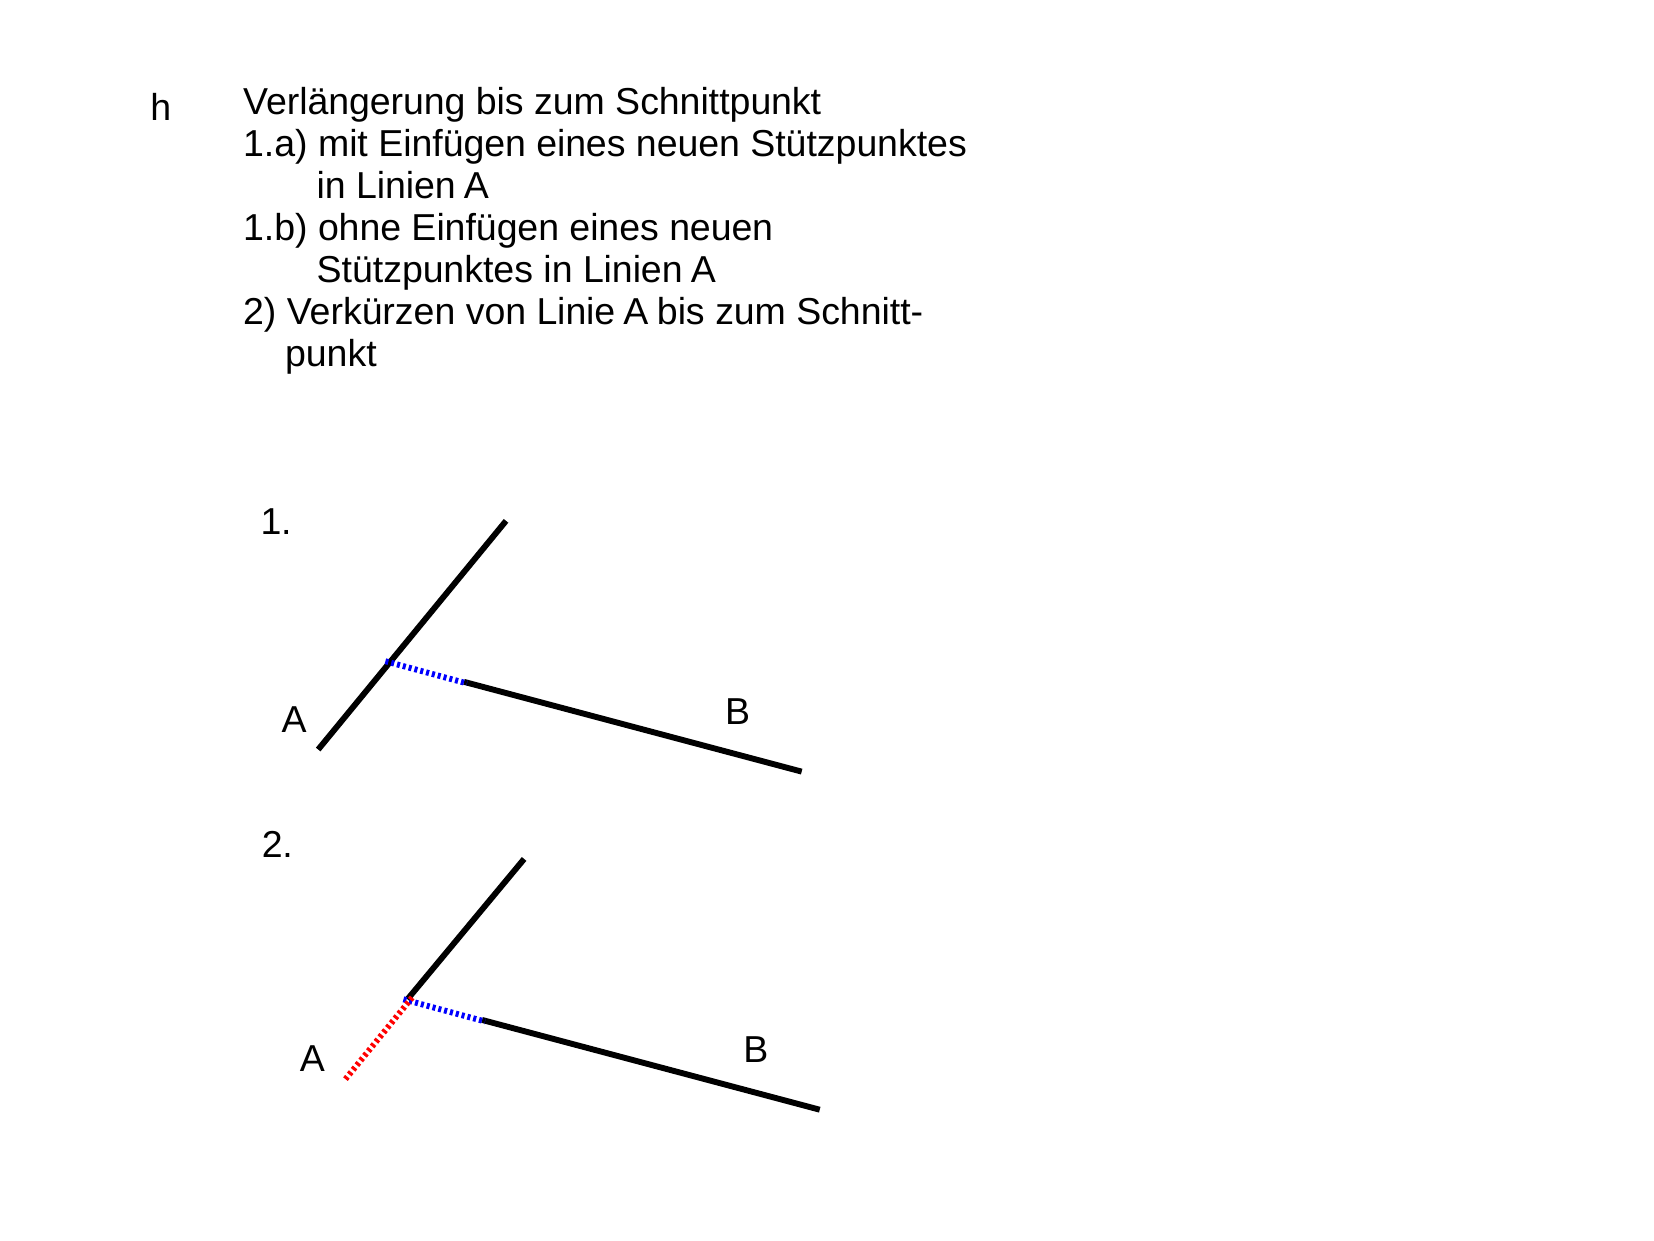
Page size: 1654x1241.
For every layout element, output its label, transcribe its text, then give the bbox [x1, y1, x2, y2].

text_box A [266, 691, 328, 751]
text_box h [135, 79, 186, 137]
text_box 2. [247, 816, 318, 877]
text_box A [285, 1029, 346, 1089]
text_box Verlängerung bis zum Schnittpunkt 1.a) mit Einfügen eines neuen Stützpunktes in Linien A 1.b) ohne Einfügen eines neuen Stützpunktes in Linien A 2) Verkürzen von Linie A bis zum Schnitt- punkt [228, 72, 983, 383]
text_box B [710, 683, 766, 741]
text_box 1. [245, 493, 317, 553]
text_box B [728, 1021, 784, 1079]
